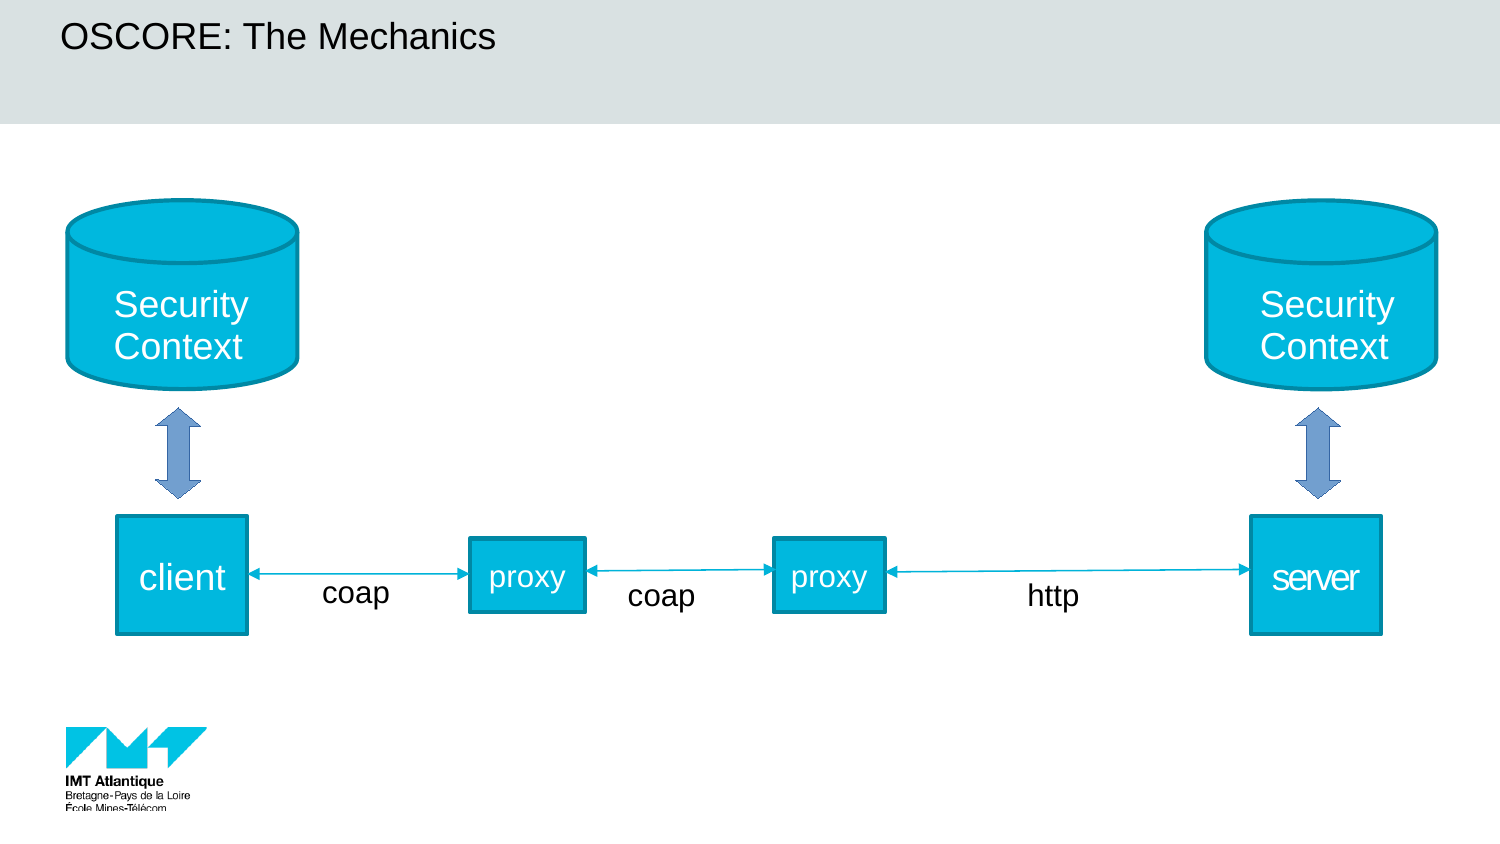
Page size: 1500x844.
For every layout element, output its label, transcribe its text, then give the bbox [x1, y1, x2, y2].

text_box [1295, 407, 1341, 499]
text_box [1206, 200, 1437, 390]
text_box [155, 407, 201, 499]
text_box proxy [469, 538, 586, 613]
text_box [67, 200, 298, 390]
text_box server [1251, 516, 1382, 635]
text_box http [1012, 568, 1095, 621]
text_box Security Context [98, 276, 264, 376]
text_box coap [612, 568, 711, 621]
text_box coap [307, 565, 406, 618]
text_box client [117, 516, 248, 635]
text_box Security Context [1245, 276, 1411, 376]
text_box proxy [773, 538, 886, 613]
list OSCORE: The Mechanics [60, 12, 1247, 58]
